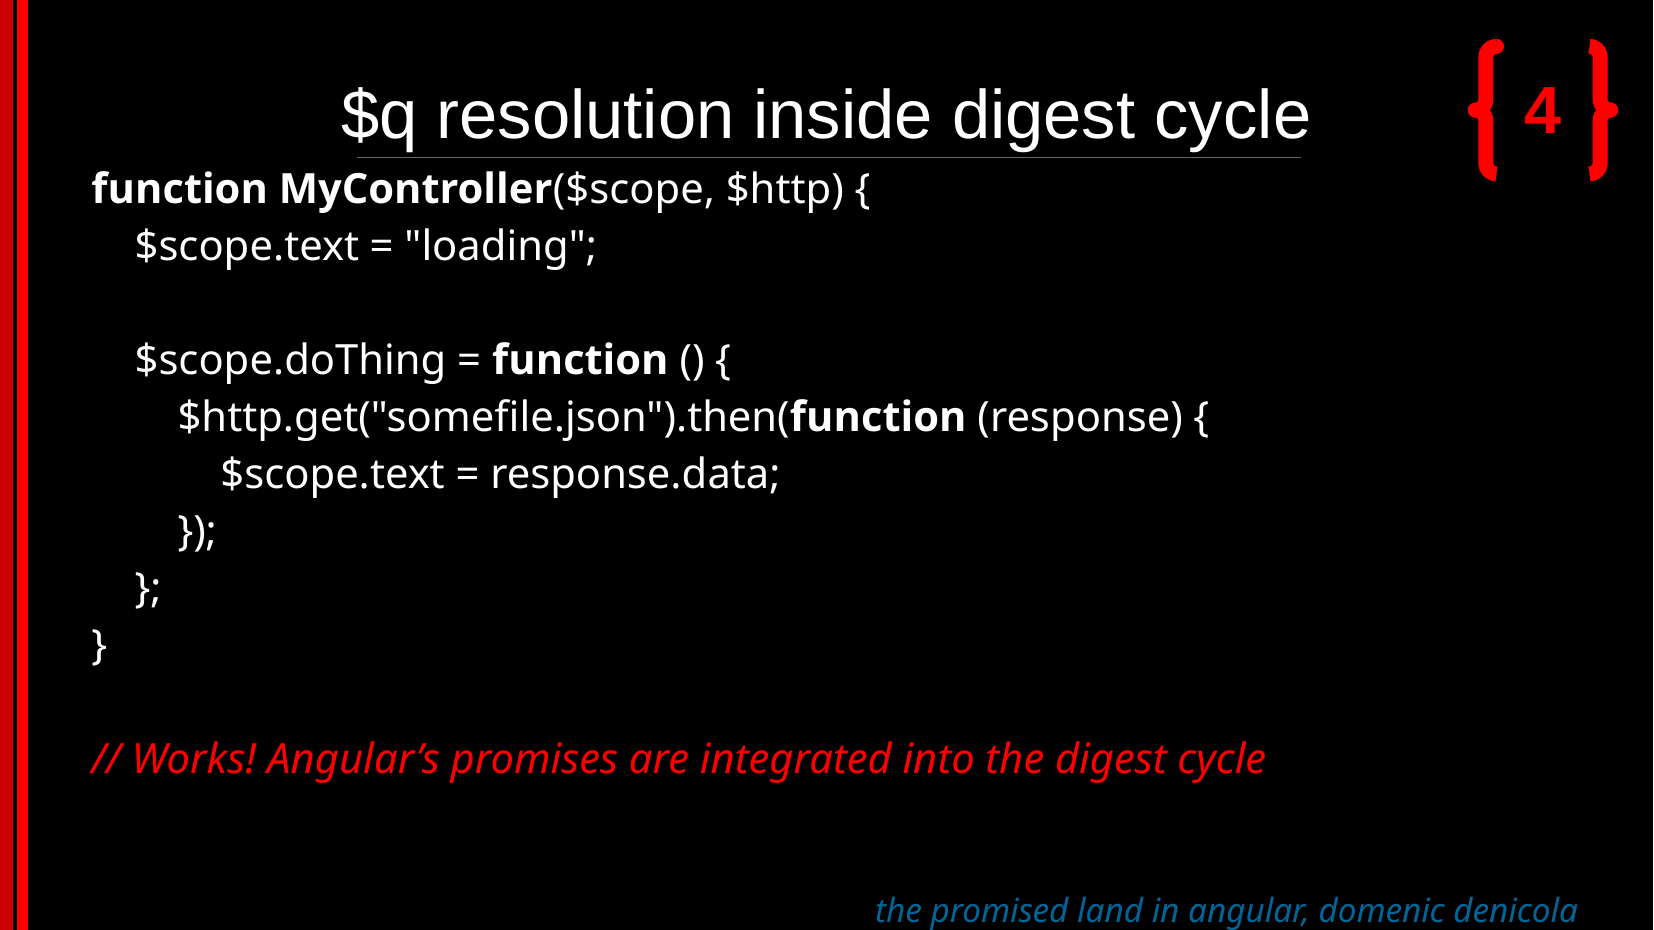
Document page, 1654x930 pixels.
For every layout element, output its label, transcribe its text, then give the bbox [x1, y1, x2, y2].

text_box 4 [1589, 46, 1611, 174]
text_box 4 [1475, 46, 1497, 174]
subtitle function MyController($scope, $http) { $scope.text = "loading"; $scope.doThing = function () { $http.get("somefile.json").then(function (response) { $scope.text = response.data; }); }; } // Works! Angular’s promises are integrated into the digest cycle the promised land in angular, domenic denicola [91, 209, 1580, 881]
title $q resolution inside digest cycle [82, 36, 1571, 193]
